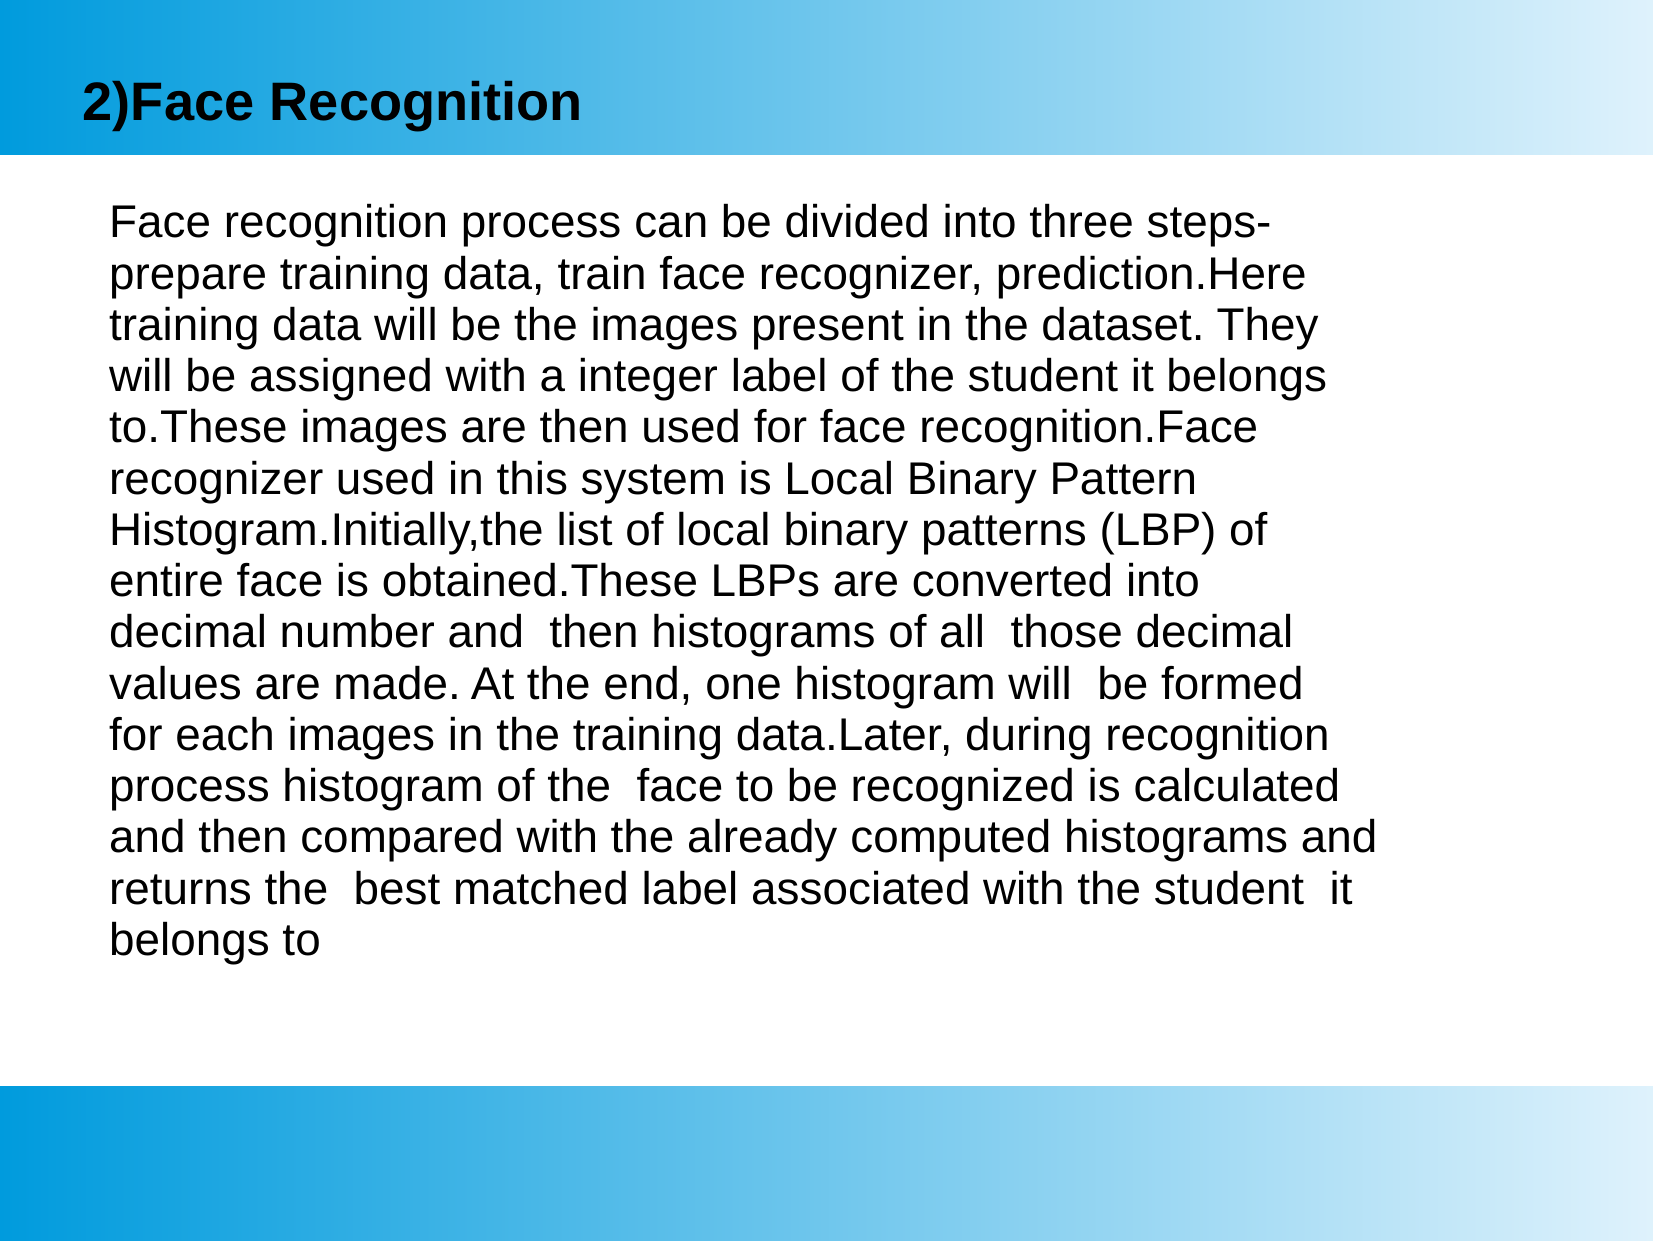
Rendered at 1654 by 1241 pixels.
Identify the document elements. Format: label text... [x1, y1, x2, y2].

title 2)Face Recognition [82, 49, 1571, 155]
text_box Face recognition process can be divided into three steps- prepare training data, train face recognizer, prediction.Here training data will be the images present in the dataset. They will be assigned with a integer label of the student it belongs to.These images are then used for face recognition.Face recognizer used in this system is Local Binary Pattern Histogram.Initially,the list of local binary patterns (LBP) of entire face is obtained.These LBPs are converted into decimal number and then histograms of all those decimal values are made. At the end, one histogram will be formed for each images in the training data.Later, during recognition process histogram of the face to be recognized is calculated and then compared with the already computed histograms and returns the best matched label associated with the student it belongs to [94, 188, 1501, 973]
